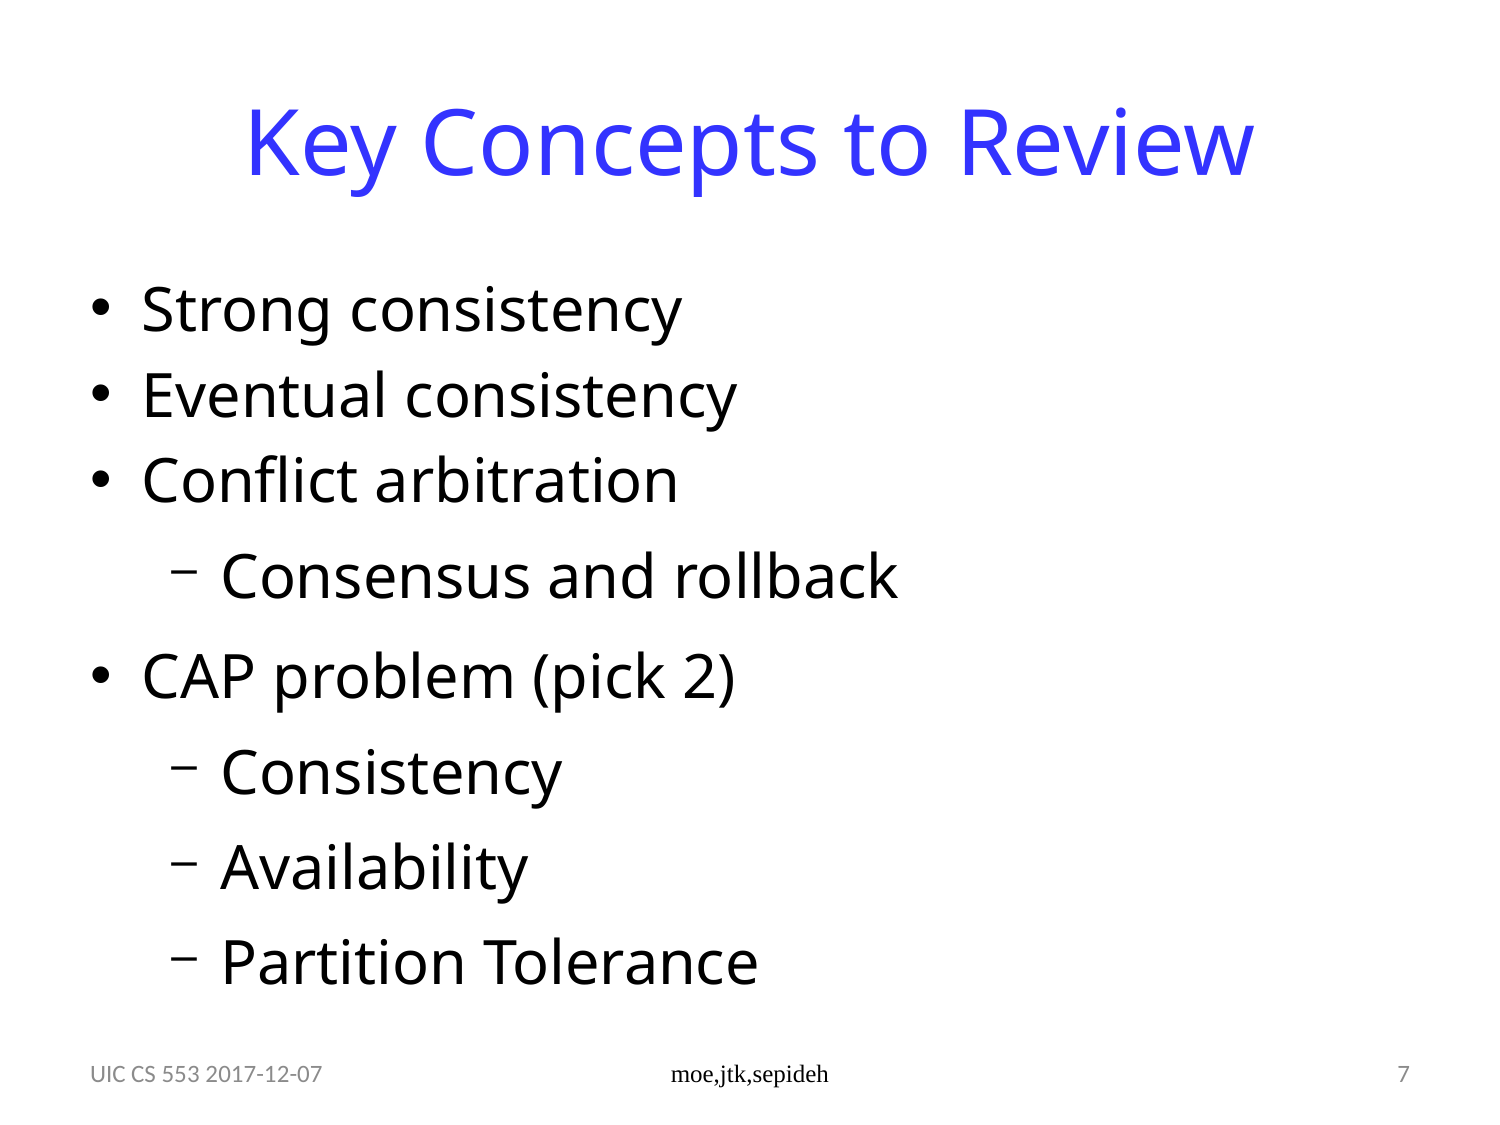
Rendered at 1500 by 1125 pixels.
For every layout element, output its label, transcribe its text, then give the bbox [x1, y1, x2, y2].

title Key Concepts to Review [75, 45, 1425, 233]
list Strong consistency Eventual consistency Conflict arbitration Consensus and rollback CAP problem (pick 2) Consistency Availability Partition Tolerance [75, 262, 1425, 1005]
